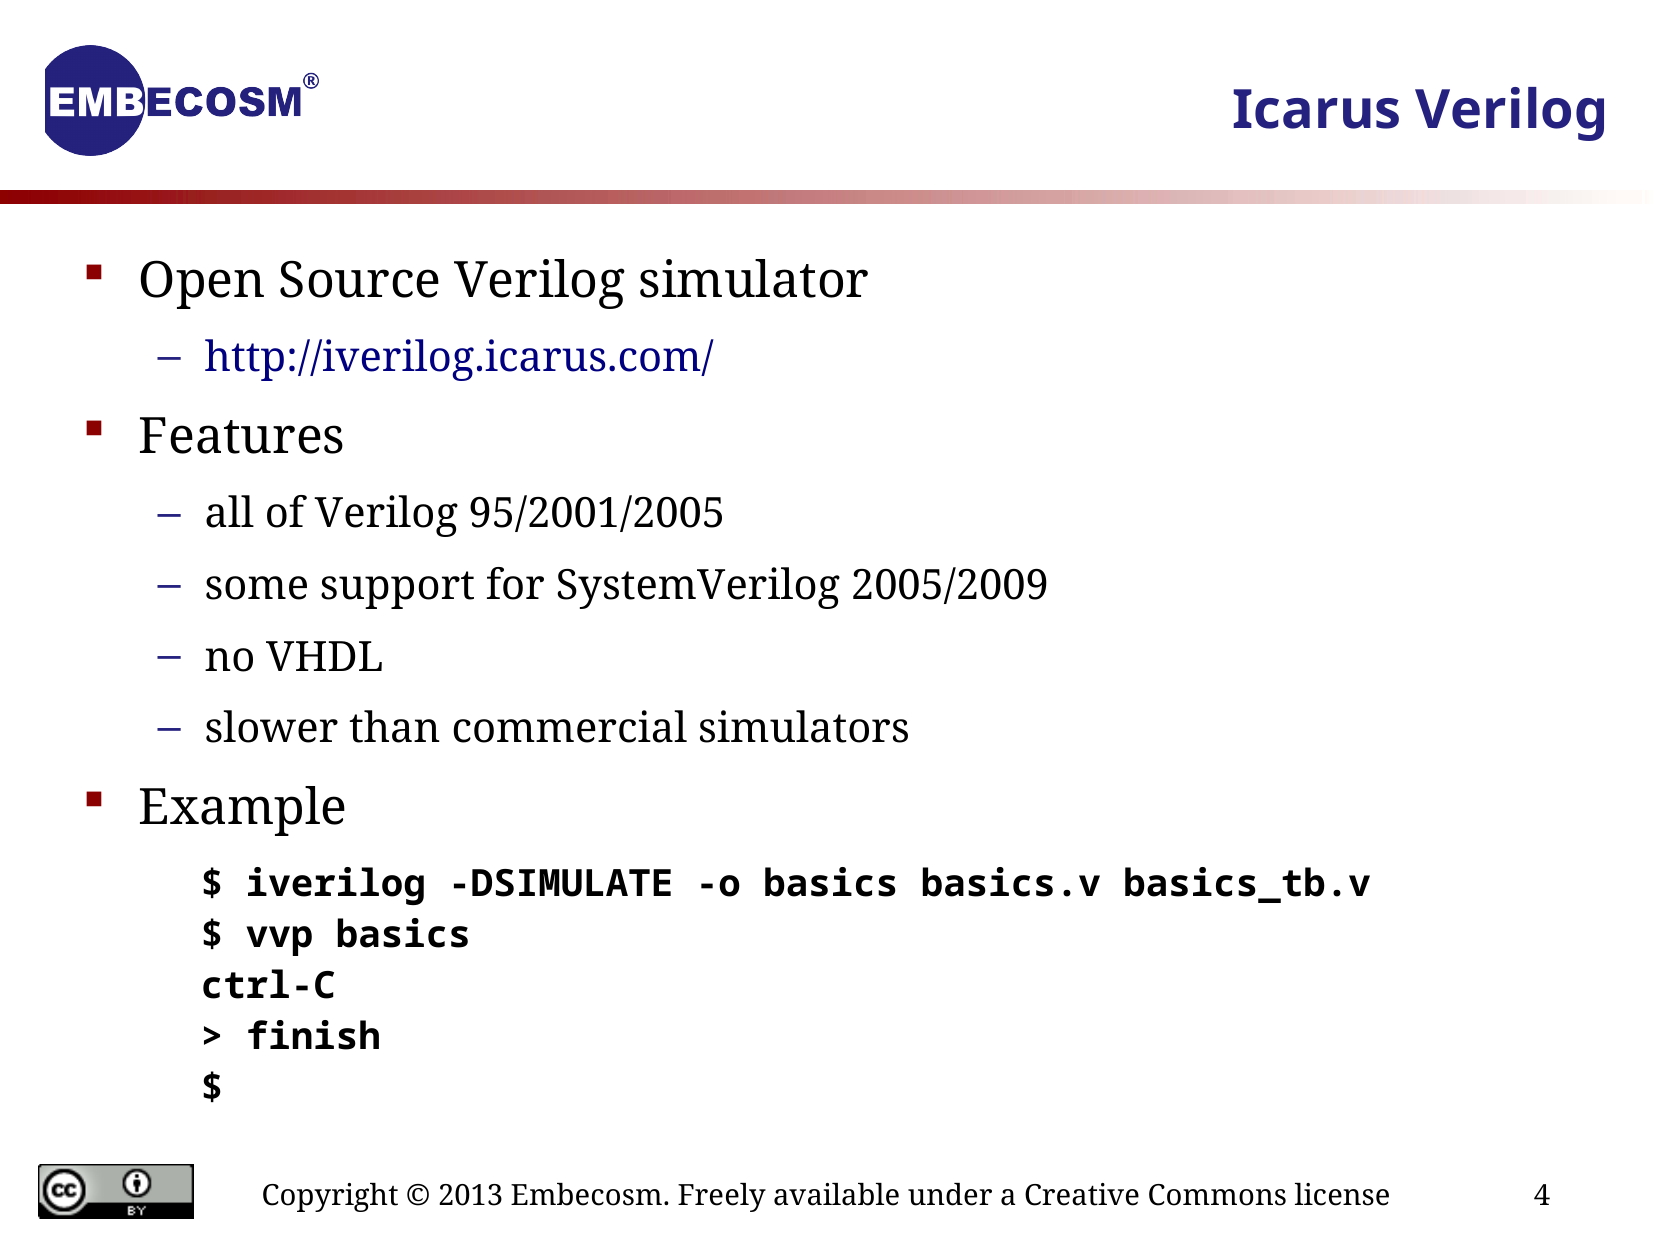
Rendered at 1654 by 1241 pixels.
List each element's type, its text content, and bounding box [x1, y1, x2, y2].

list Open Source Verilog simulator http://iverilog.icarus.com/ Features all of Verilog 95/2001/2005 some support for SystemVerilog 2005/2009 no VHDL slower than commercial simulators Example $ iverilog -DSIMULATE -o basics basics.v basics_tb.v $ vvp basics ctrl-C > finish $ [82, 243, 1572, 1108]
picture [0, 190, 1654, 204]
picture [45, 45, 319, 156]
title Icarus Verilog [475, 25, 1609, 189]
picture [38, 1164, 194, 1219]
